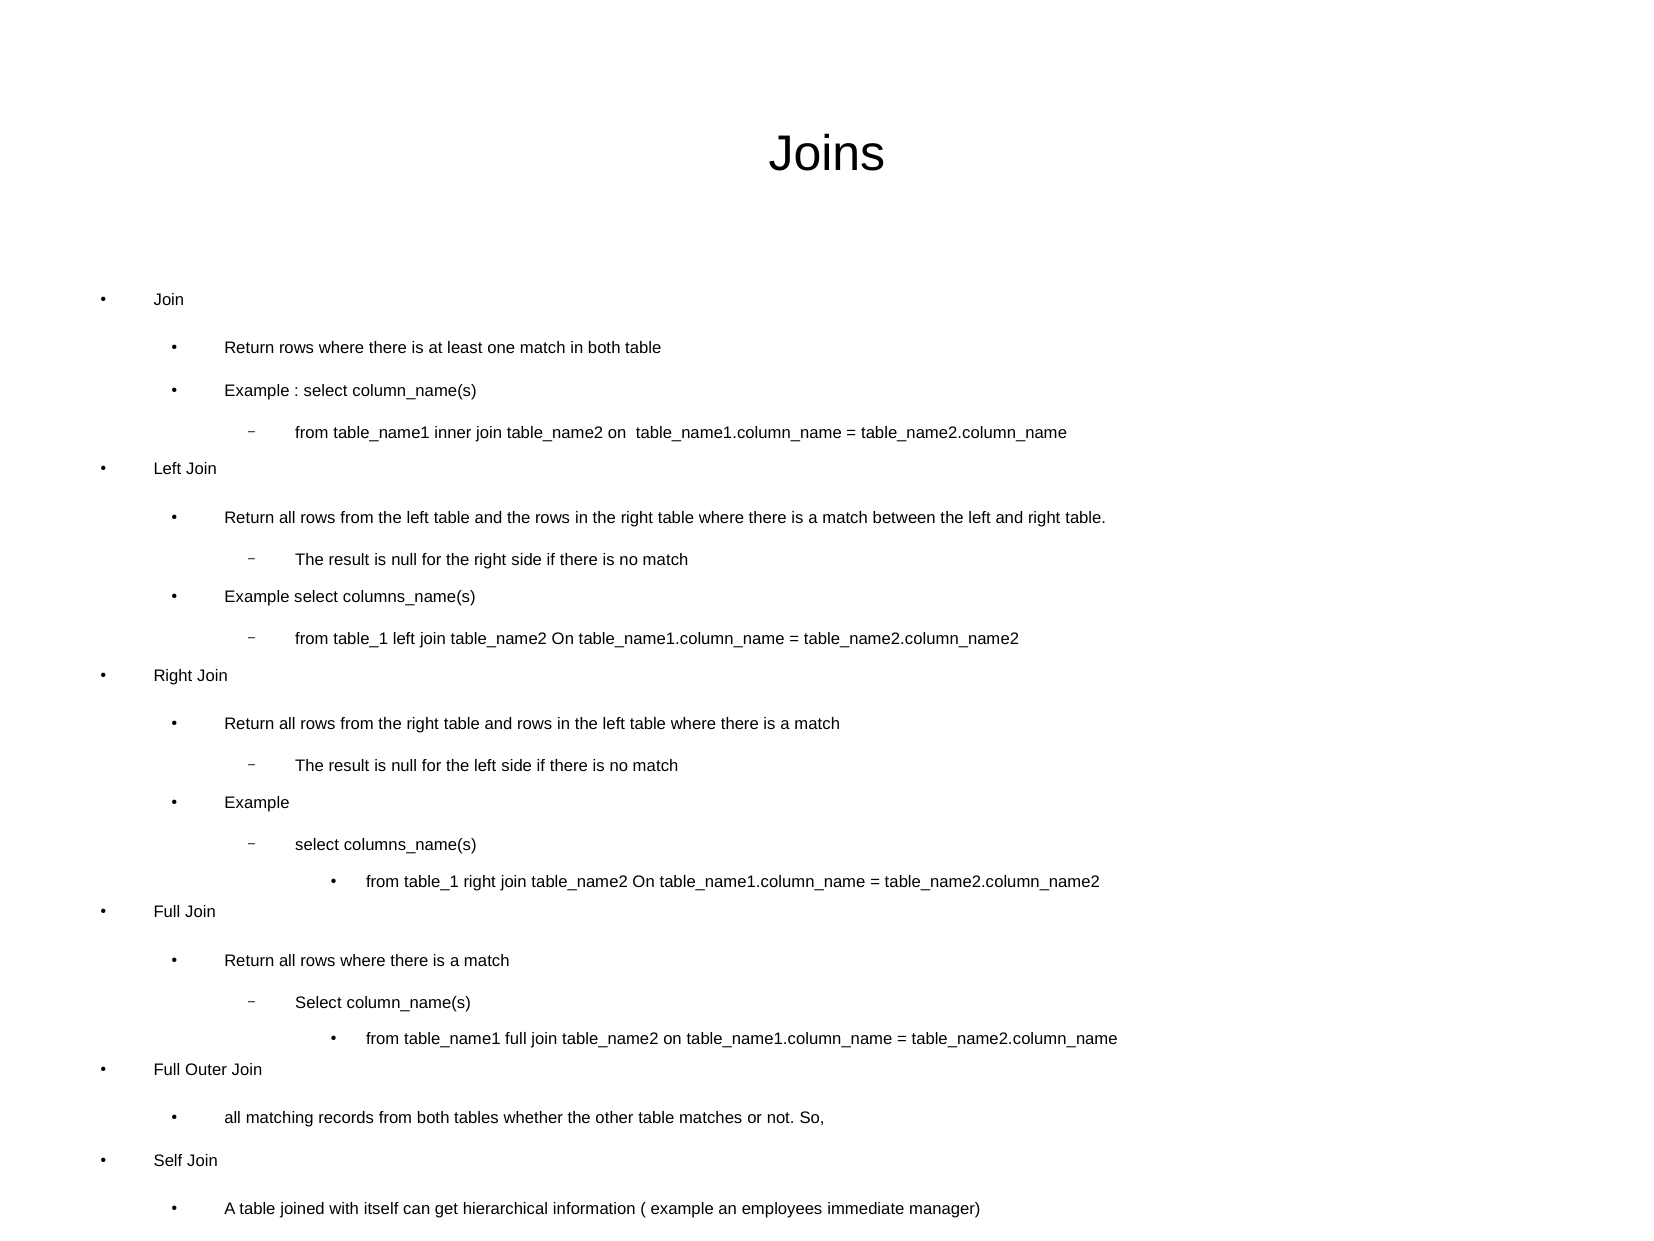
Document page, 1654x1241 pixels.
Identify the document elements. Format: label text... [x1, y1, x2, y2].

title Joins [82, 49, 1571, 257]
list Join Return rows where there is at least one match in both table Example : select column_name(s) from table_name1 inner join table_name2 on table_name1.column_name = table_name2.column_name Left Join Return all rows from the left table and the rows in the right table where there is a match between the left and right table. The result is null for the right side if there is no match Example select columns_name(s) from table_1 left join table_name2 On table_name1.column_name = table_name2.column_name2 Right Join Return all rows from the right table and rows in the left table where there is a match The result is null for the left side if there is no match Example select columns_name(s) from table_1 right join table_name2 On table_name1.column_name = table_name2.column_name2 Full Join Return all rows where there is a match Select column_name(s) from table_name1 full join table_name2 on table_name1.column_name = table_name2.column_name Full Outer Join all matching records from both tables whether the other table matches or not. So, Self Join A table joined with itself can get hierarchical information ( example an employees immediate manager) [82, 290, 1571, 1201]
